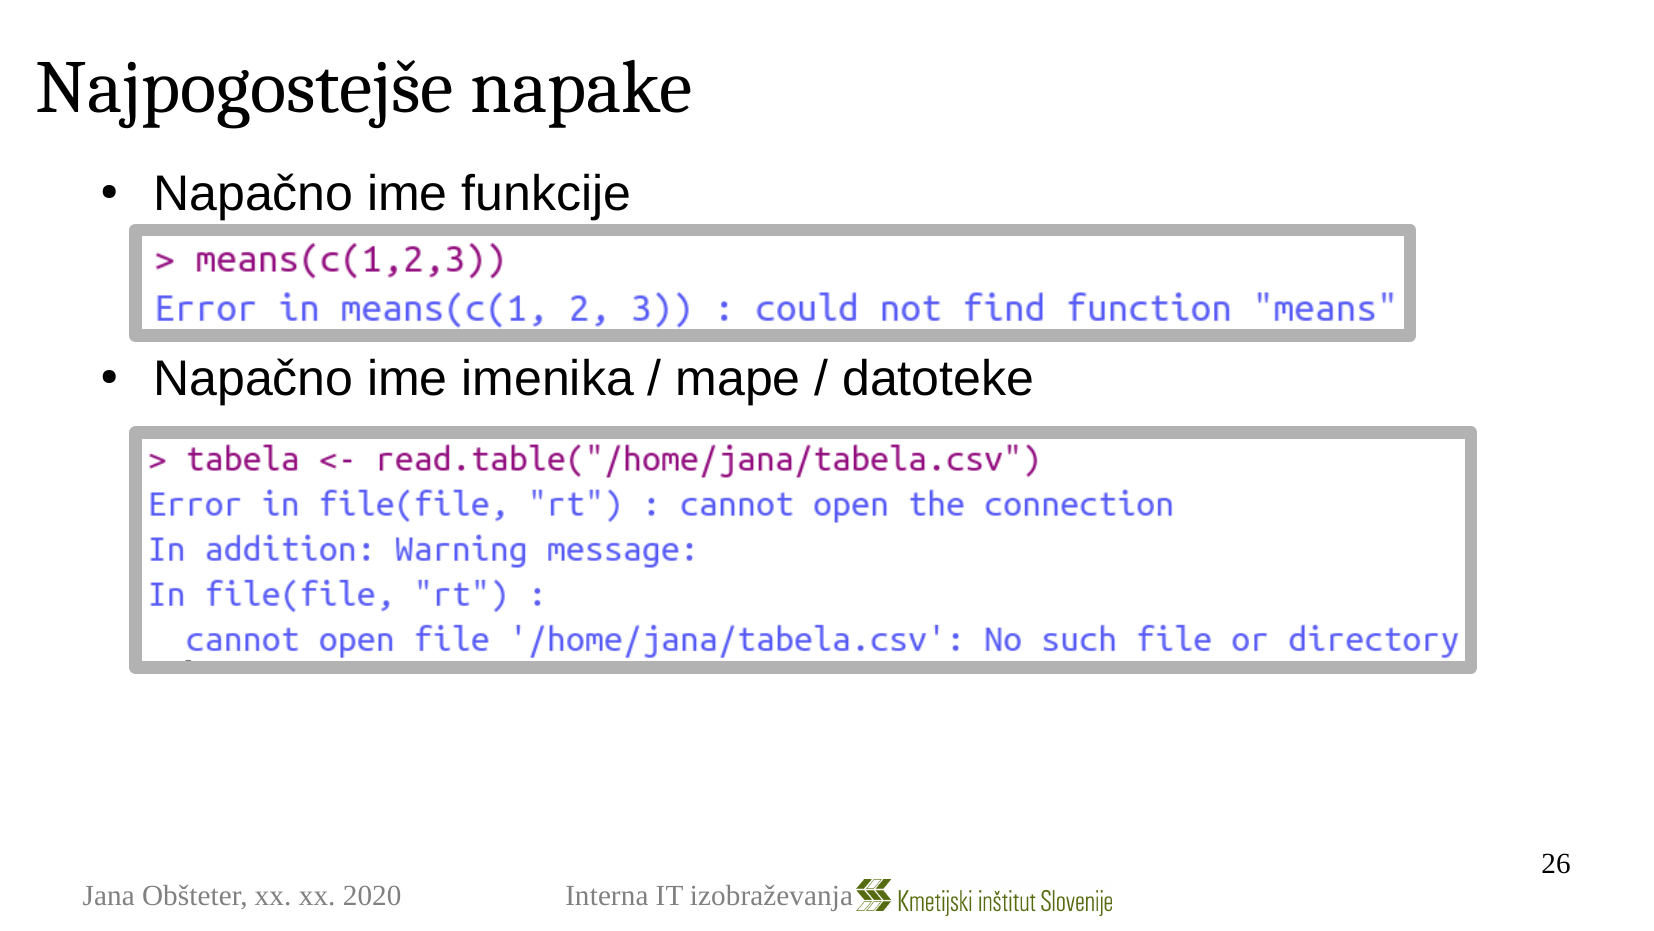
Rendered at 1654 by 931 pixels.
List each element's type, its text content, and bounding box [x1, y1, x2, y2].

picture [141, 236, 1404, 330]
picture [856, 879, 1112, 916]
title Najpogostejše napake [35, 21, 1524, 154]
picture [141, 438, 1465, 662]
list Napačno ime funkcije Napačno ime imenika / mape / datoteke [82, 165, 1571, 863]
